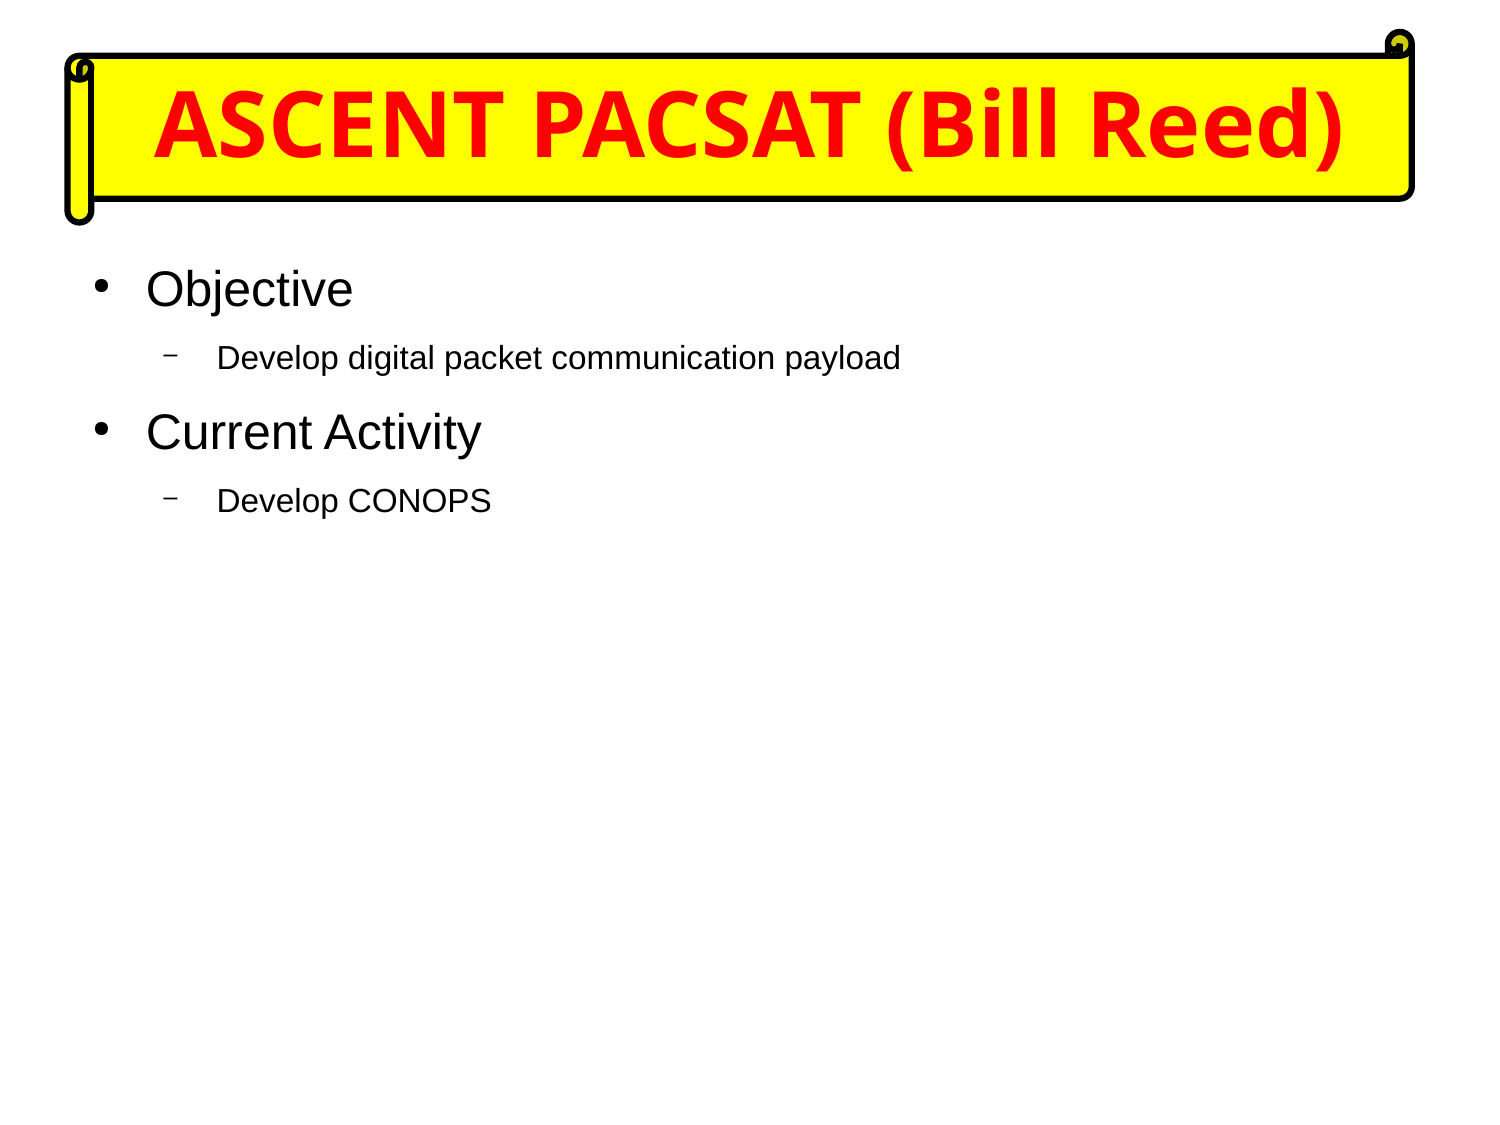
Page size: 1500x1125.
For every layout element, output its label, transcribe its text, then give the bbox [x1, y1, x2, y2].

text_box [72, 31, 1412, 58]
list Objective Develop digital packet communication payload Current Activity Develop CONOPS [75, 263, 1425, 916]
text_box ASCENT PACSAT (Bill Reed) [0, 58, 1500, 184]
text_box [67, 184, 1412, 223]
